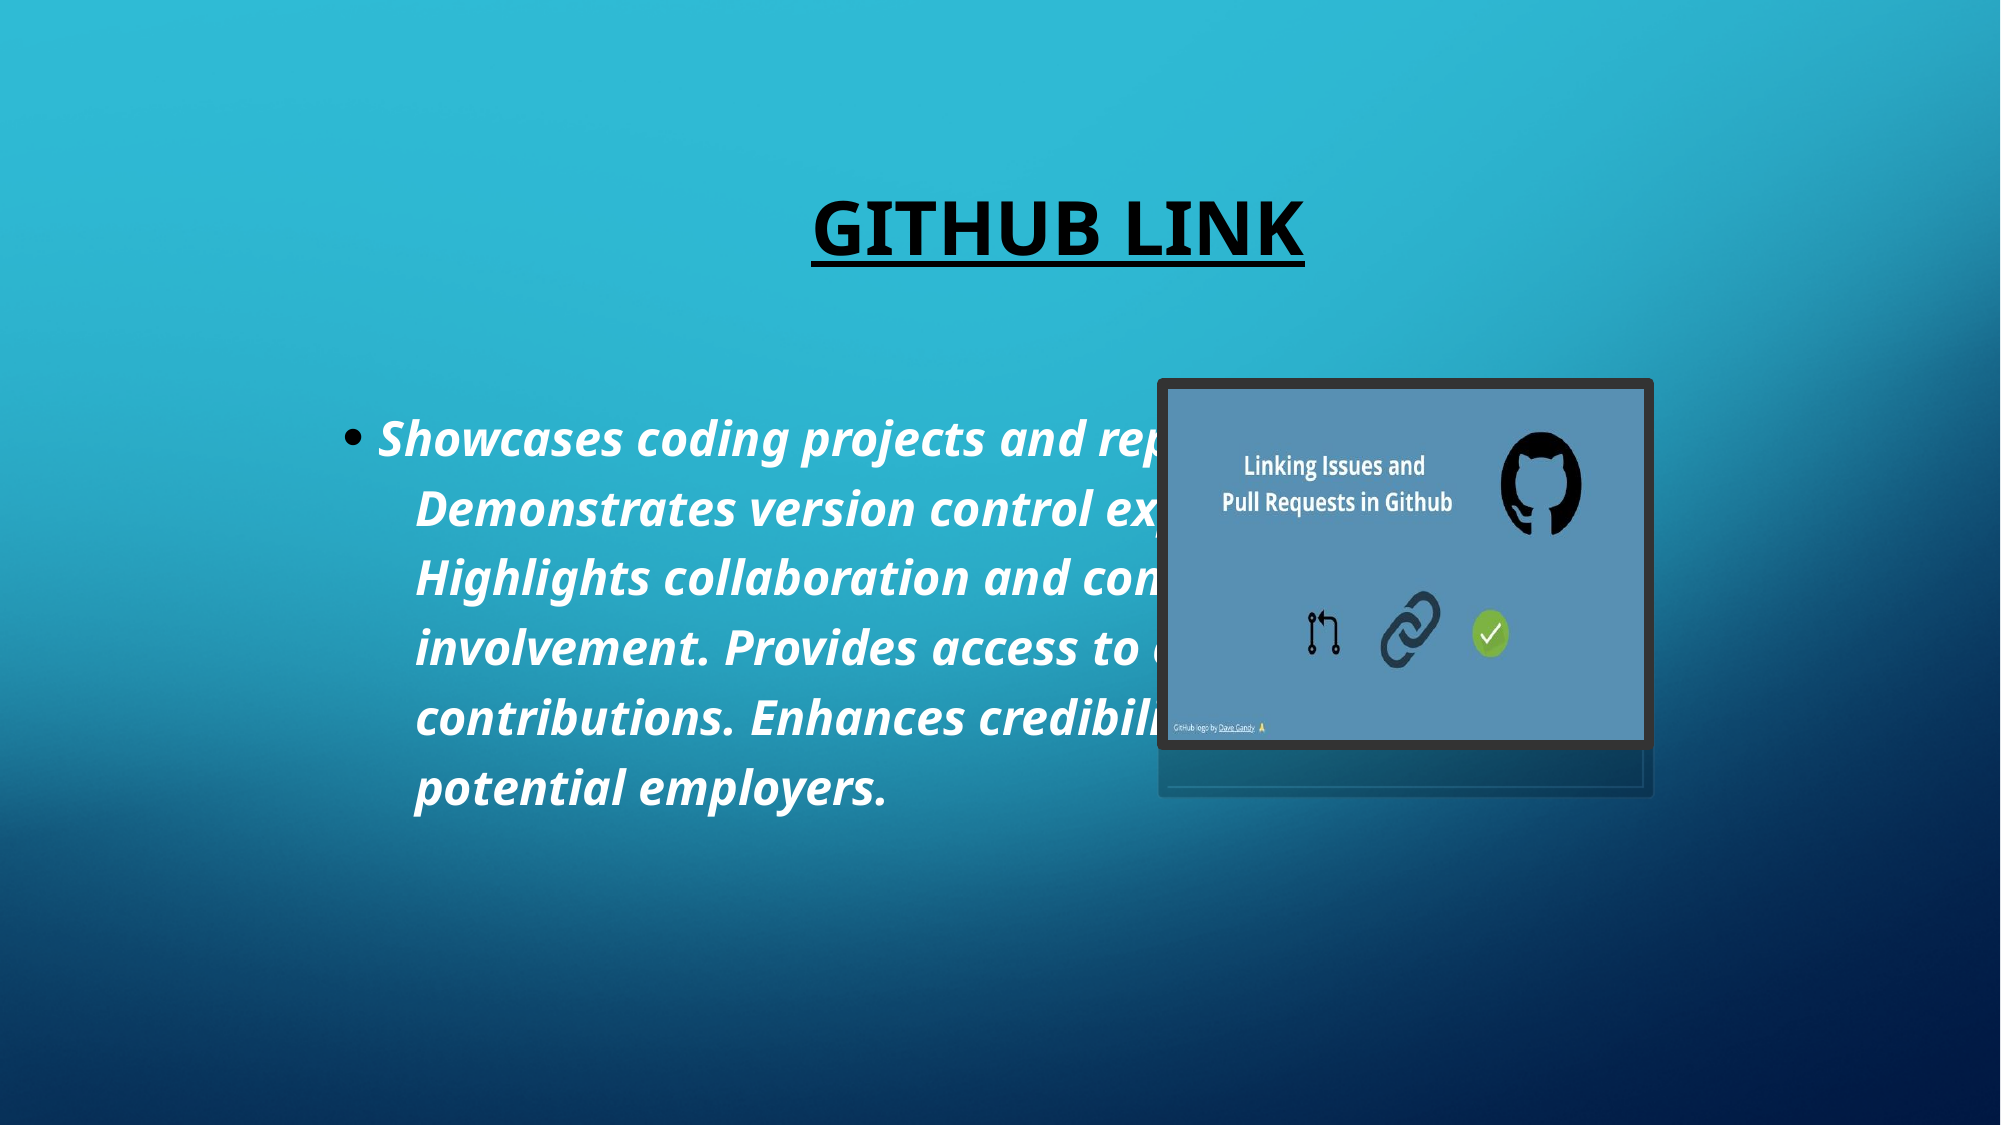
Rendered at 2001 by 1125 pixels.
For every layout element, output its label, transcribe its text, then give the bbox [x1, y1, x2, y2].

picture [1167, 388, 1644, 741]
title GitHub link [796, 140, 2000, 323]
list Showcases coding projects and repositories. Demonstrates version control expertise. Highlights collaboration and community involvement. Provides access to open-source contributions. Enhances credibility with potential employers. [327, 388, 1547, 825]
